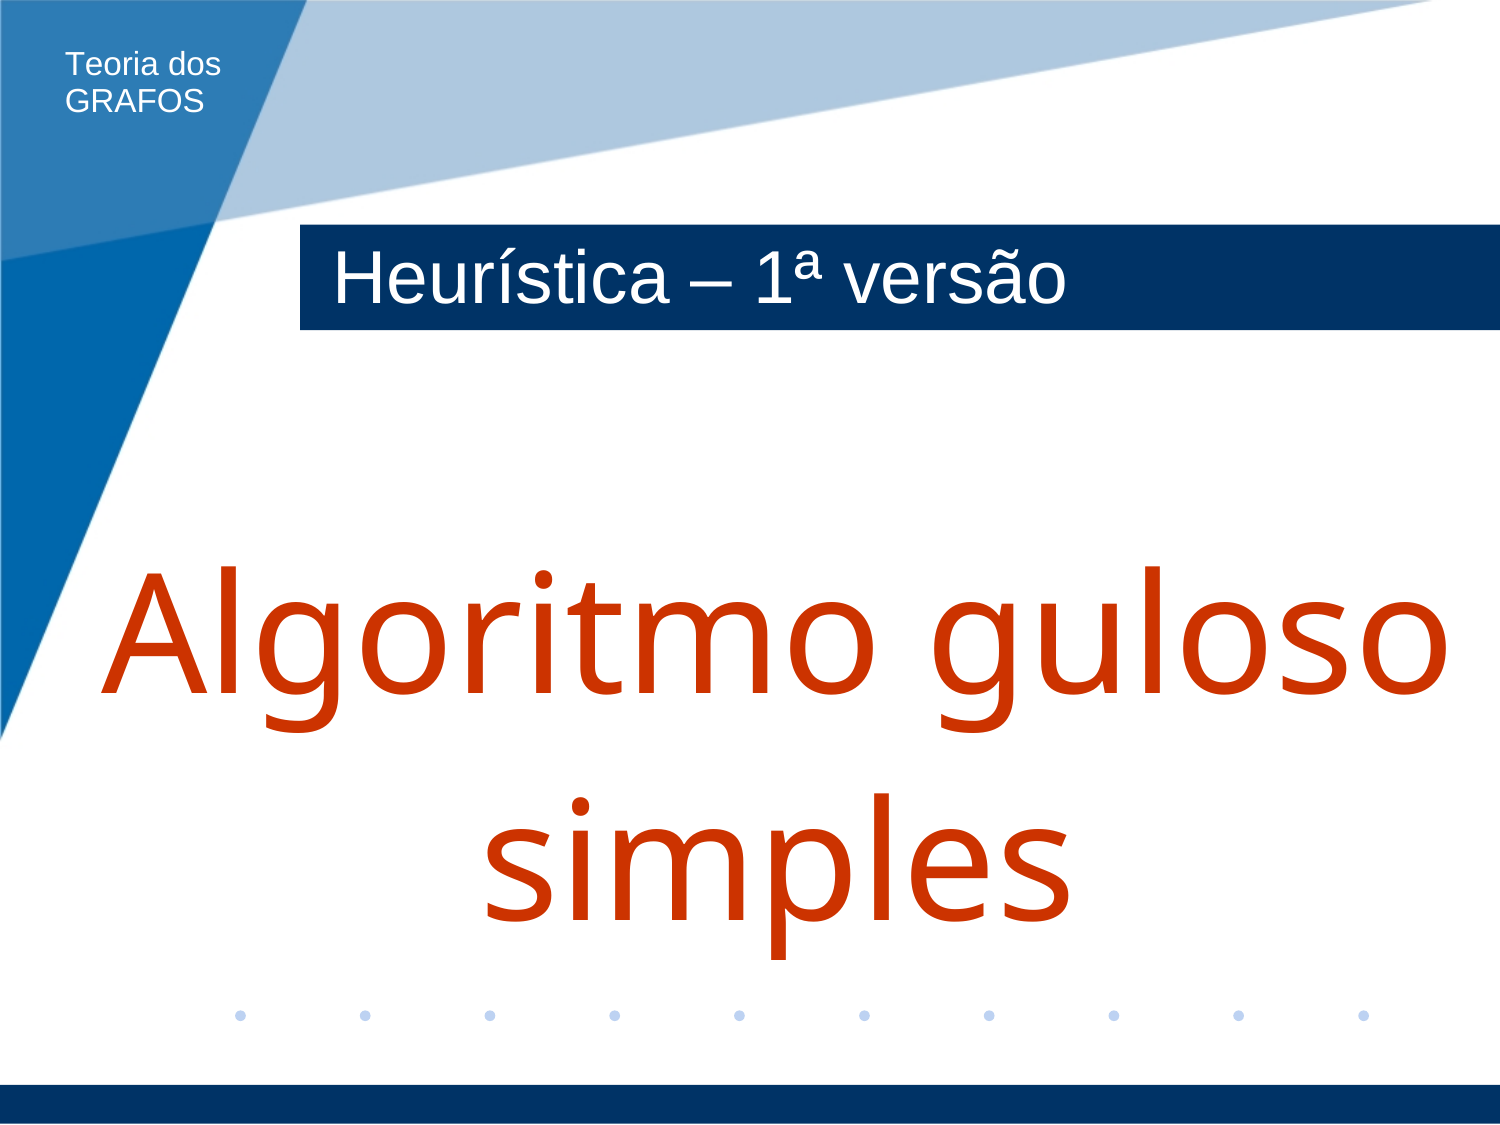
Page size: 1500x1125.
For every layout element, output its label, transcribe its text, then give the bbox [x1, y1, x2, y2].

title Heurística – 1ª versão [300, 224, 1500, 331]
picture [0, 0, 1500, 515]
list Algoritmo guloso simples [0, 515, 1500, 851]
